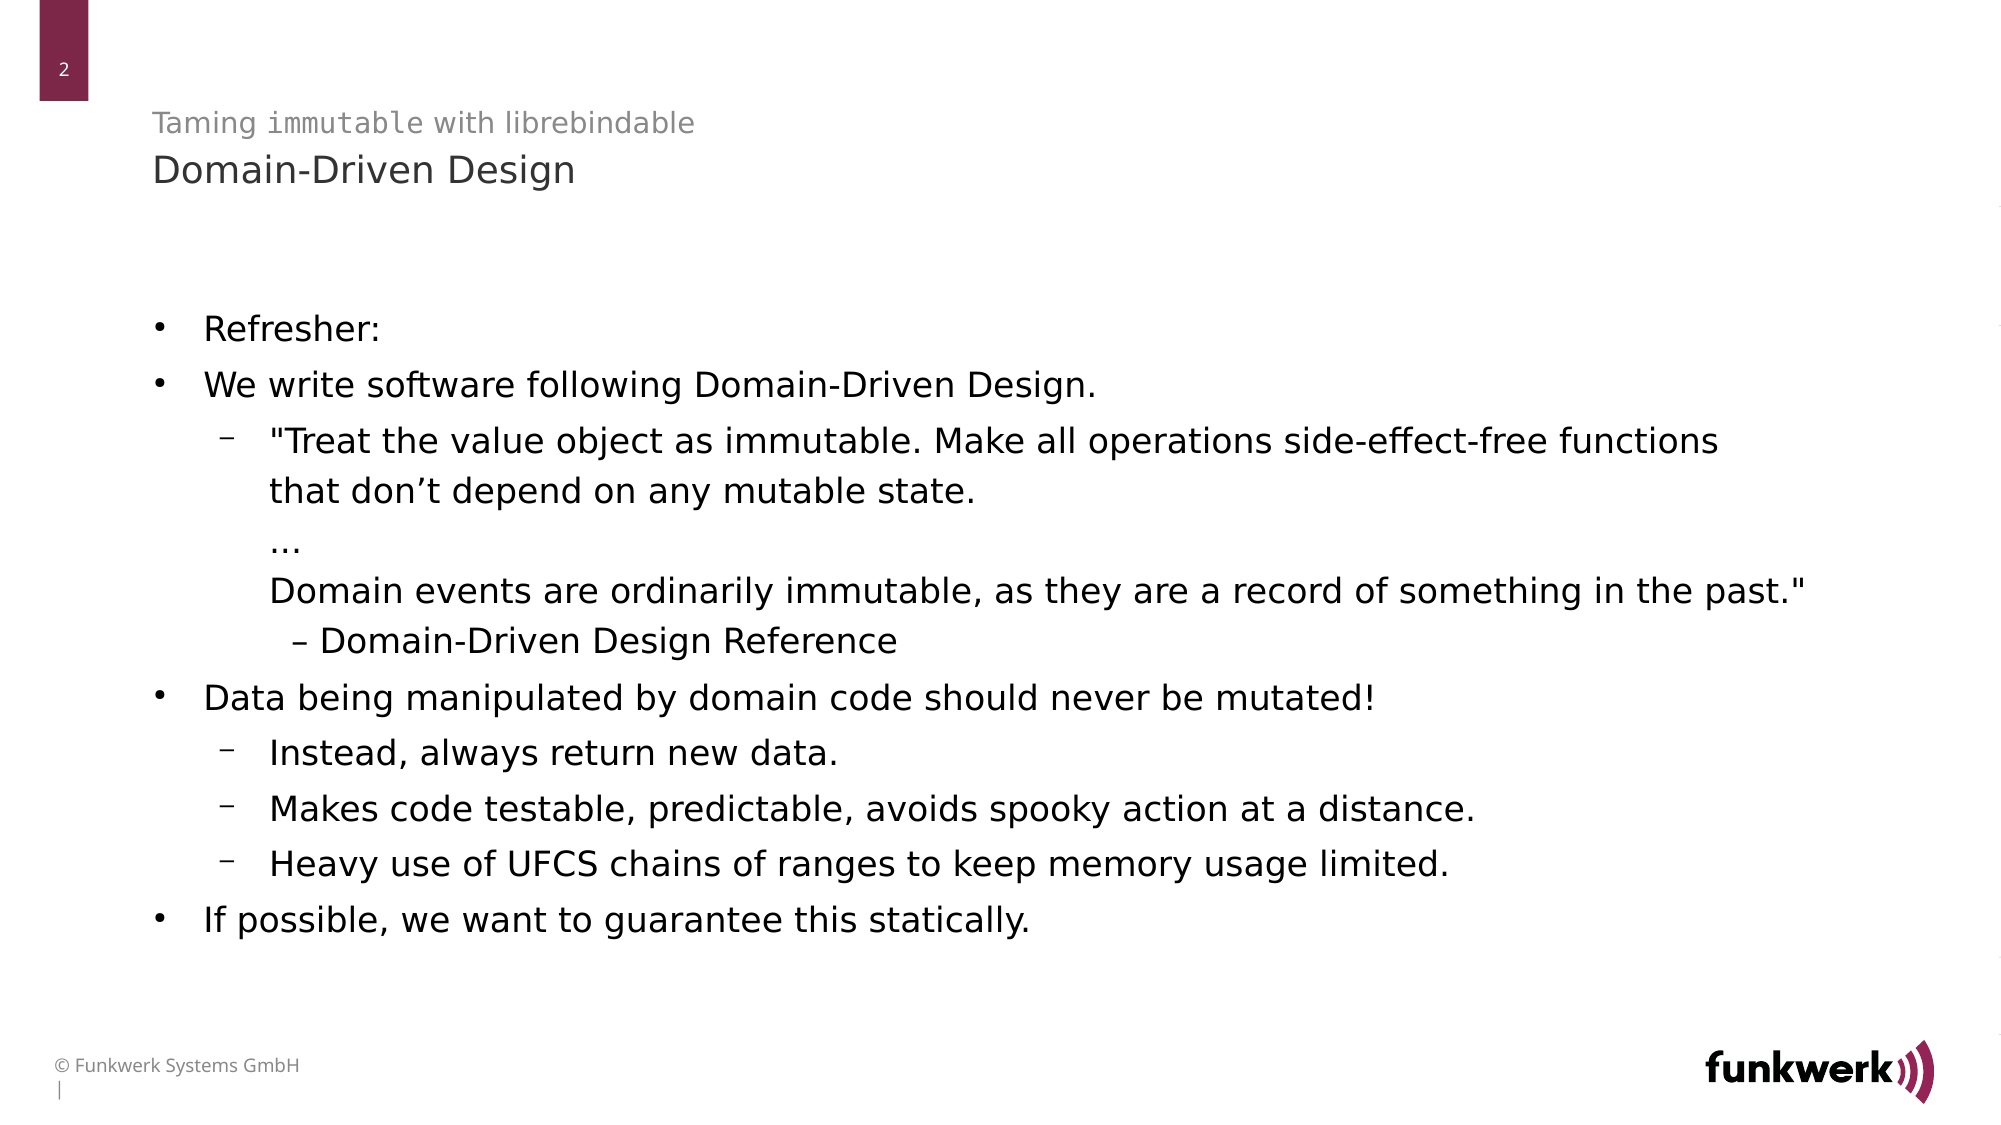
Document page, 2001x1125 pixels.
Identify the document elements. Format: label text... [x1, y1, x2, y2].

text_box Domain-Driven Design [137, 141, 755, 201]
list Taming immutable with librebindable [137, 100, 1850, 153]
list Refresher: We write software following Domain-Driven Design. "Treat the value object as immutable. Make all operations side-effect-free functions that don’t depend on any mutable state. ... Domain events are ordinarily immutable, as they are a record of something in the past." – Domain-Driven Design Reference Data being manipulated by domain code should never be mutated! Instead, always return new data. Makes code testable, predictable, avoids spooky action at a distance. Heavy use of UFCS chains of ranges to keep memory usage limited. If possible, we want to guarantee this statically. [137, 307, 1850, 945]
